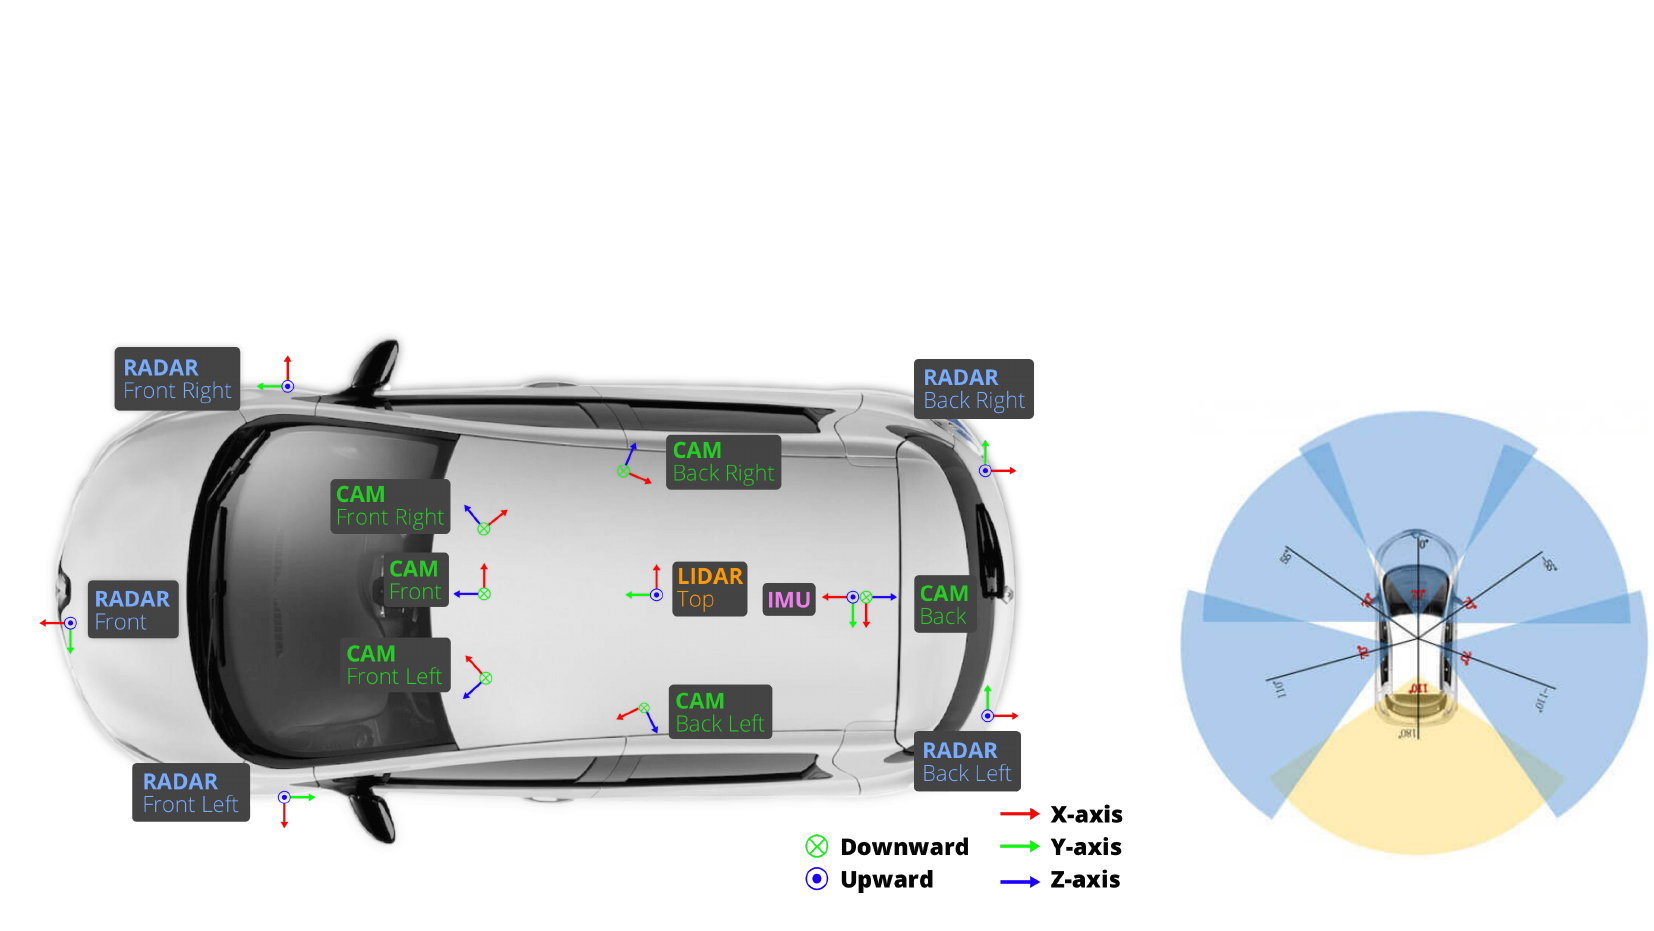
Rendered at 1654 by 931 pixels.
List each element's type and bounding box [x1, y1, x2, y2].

picture [6, 307, 1142, 910]
picture [1155, 401, 1654, 863]
